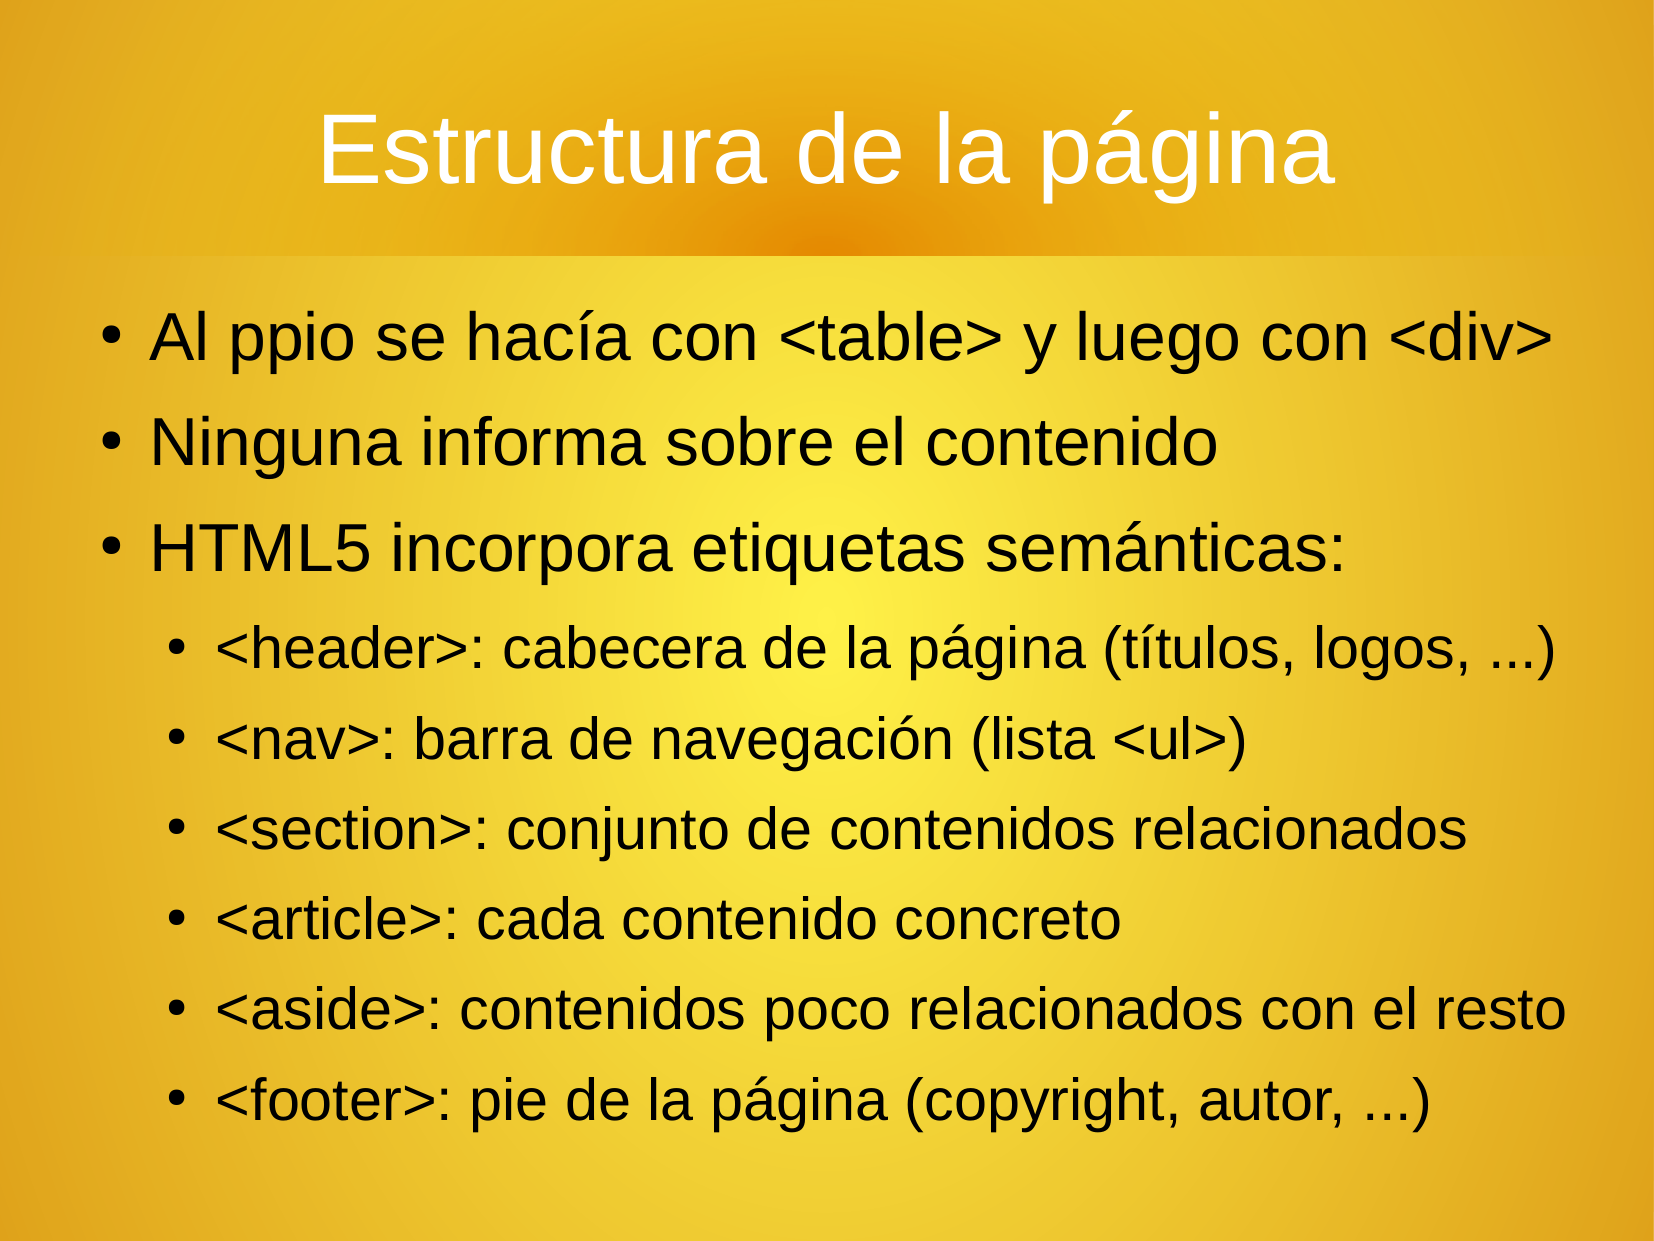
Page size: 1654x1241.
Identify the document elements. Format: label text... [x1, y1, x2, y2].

list Al ppio se hacía con <table> y luego con <div> Ninguna informa sobre el contenido HTML5 incorpora etiquetas semánticas: <header>: cabecera de la página (títulos, logos, ...) <nav>: barra de navegación (lista <ul>) <section>: conjunto de contenidos relacionados <article>: cada contenido concreto <aside>: contenidos poco relacionados con el resto <footer>: pie de la página (copyright, autor, ...) [82, 299, 1571, 1170]
title Estructura de la página [82, 47, 1571, 252]
